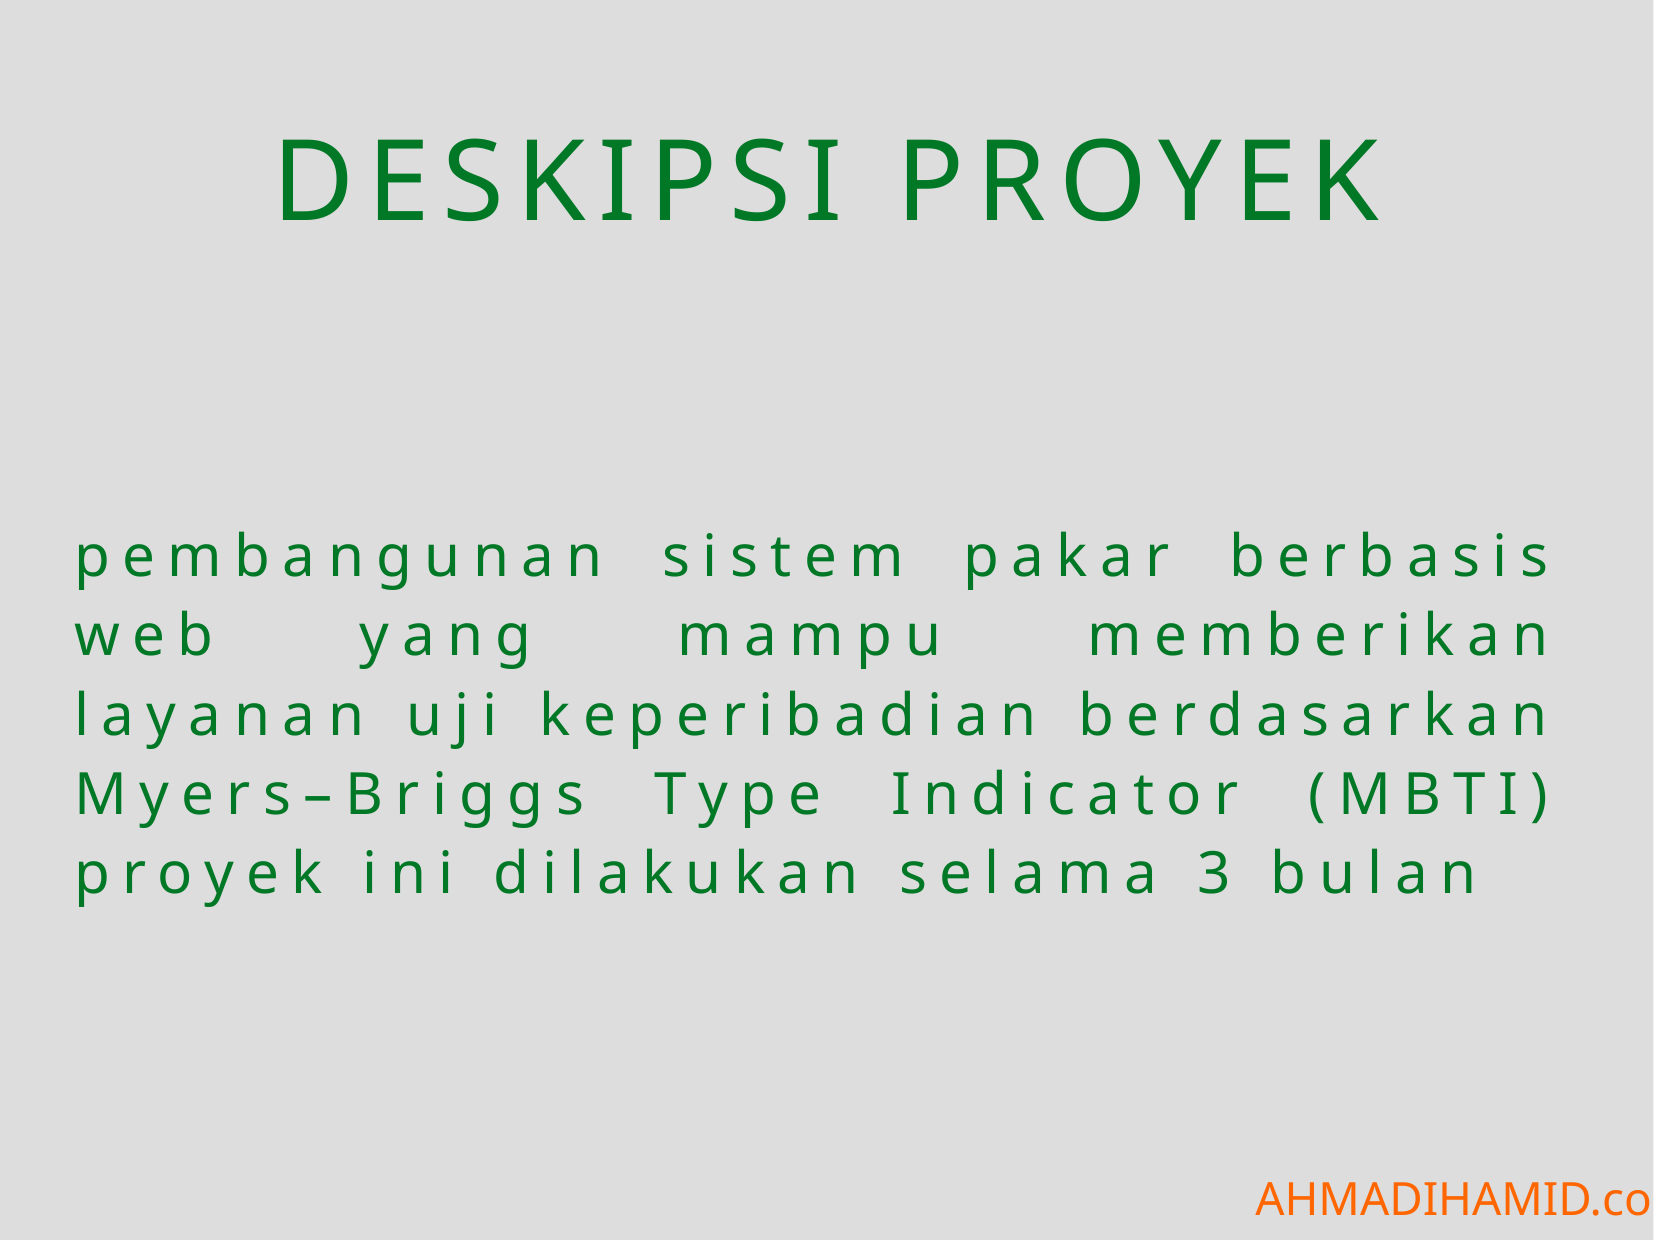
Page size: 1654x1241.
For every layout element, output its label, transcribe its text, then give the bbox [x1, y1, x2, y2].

text_box AHMADIHAMID.com [1240, 1159, 1643, 1233]
title pembangunan sistem pakar berbasis web yang mampu memberikan layanan uji keperibadian berdasarkan Myers–Briggs Type Indicator (MBTI) proyek ini dilakukan selama 3 bulan [74, 509, 1563, 916]
title DESKIPSI PROYEK [82, 73, 1571, 281]
